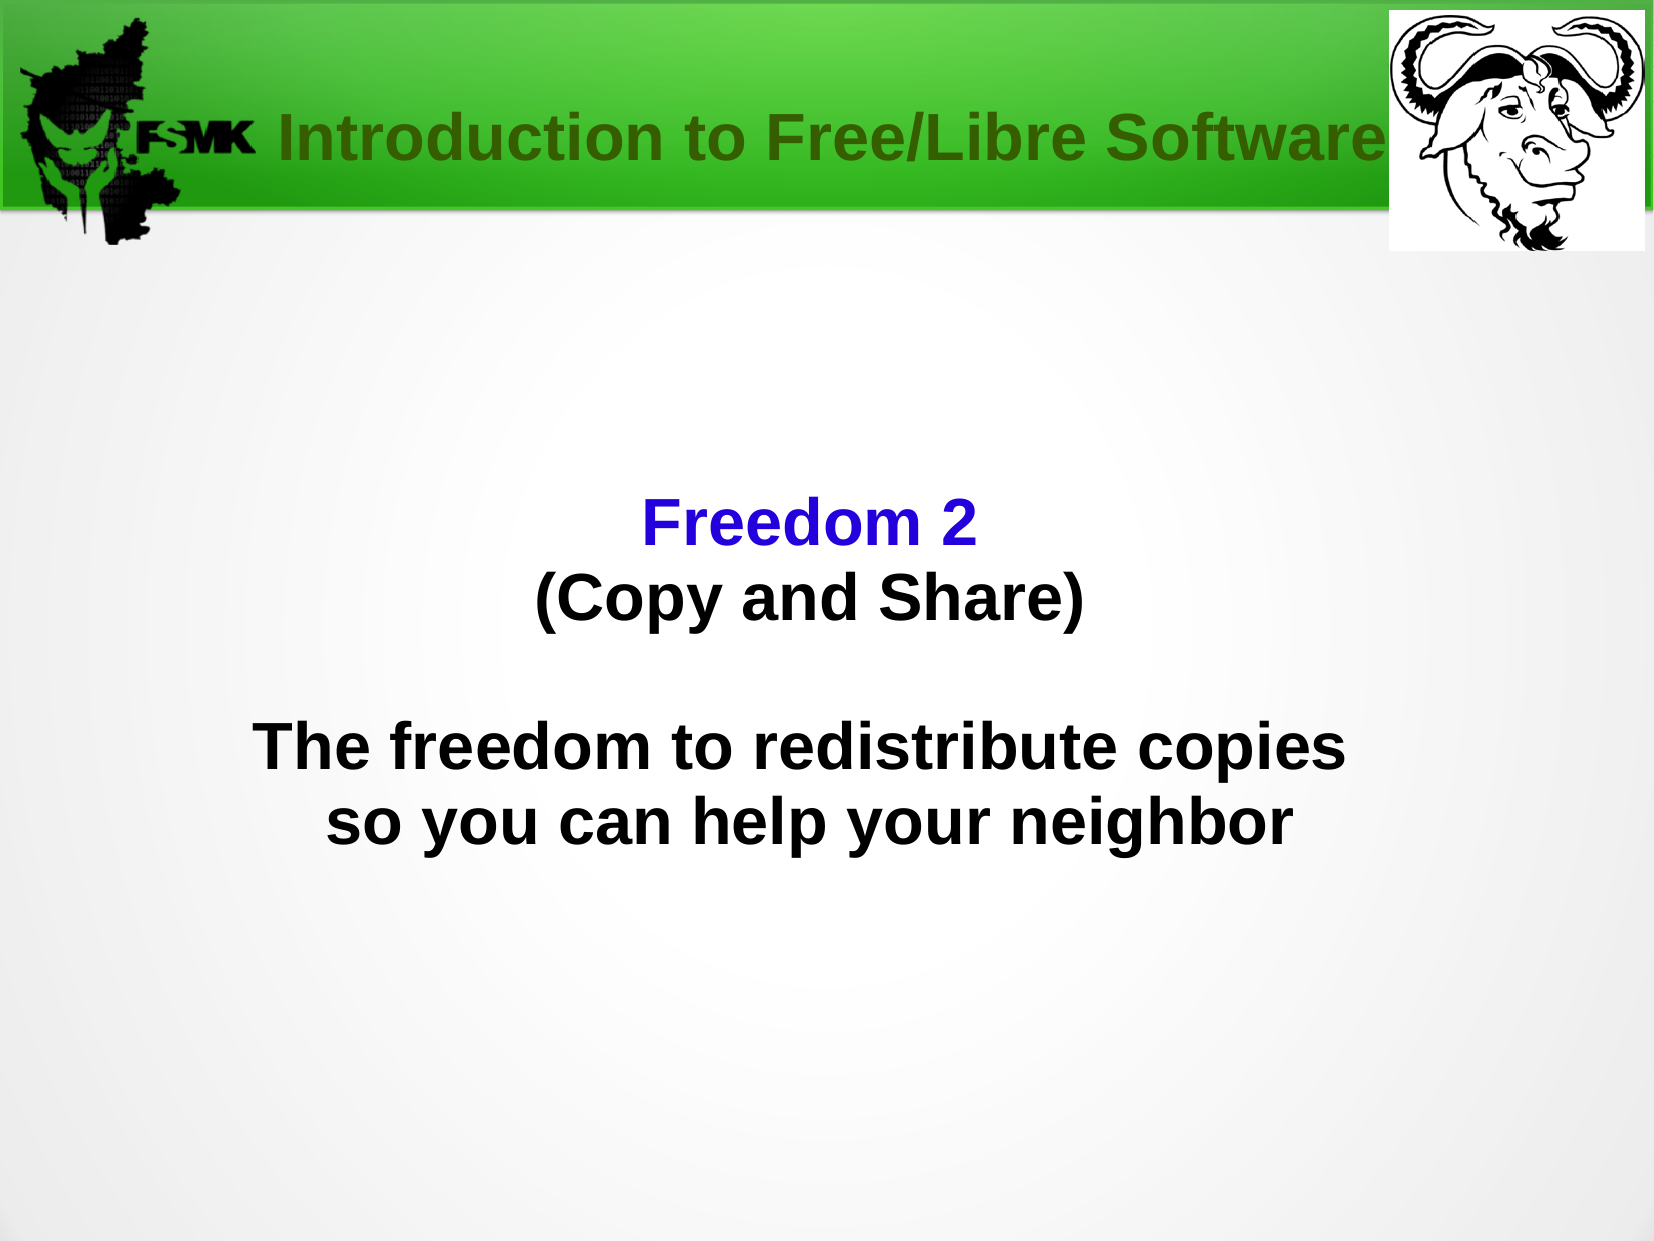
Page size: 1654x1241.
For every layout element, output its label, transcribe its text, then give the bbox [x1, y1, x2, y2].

picture [1389, 10, 1645, 251]
text_box Freedom 2 (Copy and Share) The freedom to redistribute copies so you can help your neighbor [82, 349, 1538, 1069]
picture [3, 2, 274, 259]
title Introduction to Free/Libre Software [274, 42, 1389, 233]
